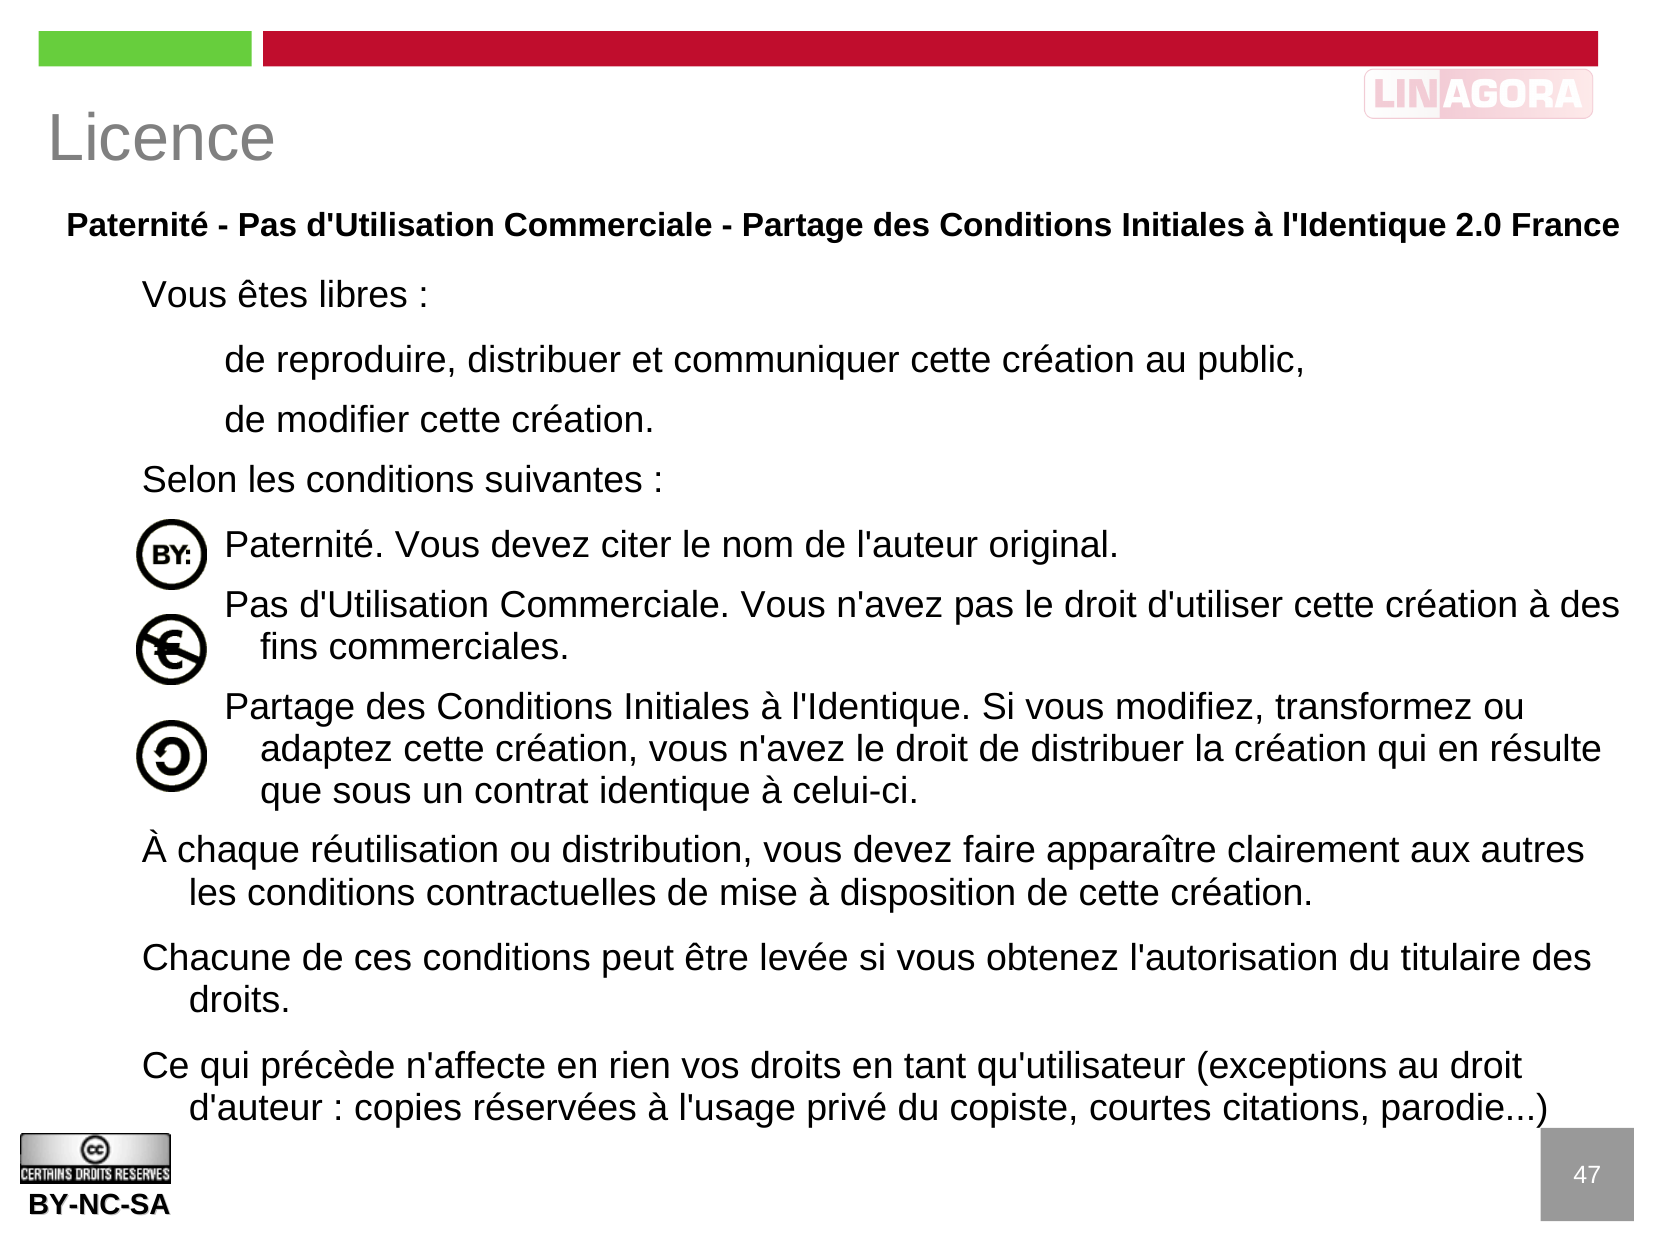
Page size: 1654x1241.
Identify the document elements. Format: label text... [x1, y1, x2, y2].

title Licence [47, 97, 1447, 178]
list Paternité - Pas d'Utilisation Commerciale - Partage des Conditions Initiales à l'Identique 2.0 France Vous êtes libres : de reproduire, distribuer et communiquer cette création au public, de modifier cette création. Selon les conditions suivantes : Paternité. Vous devez citer le nom de l'auteur original. Pas d'Utilisation Commerciale. Vous n'avez pas le droit d'utiliser cette création à des fins commerciales. Partage des Conditions Initiales à l'Identique. Si vous modifiez, transformez ou adaptez cette création, vous n'avez le droit de distribuer la création qui en résulte que sous un contrat identique à celui-ci. À chaque réutilisation ou distribution, vous devez faire apparaître clairement aux autres les conditions contractuelles de mise à disposition de cette création. Chacune de ces conditions peut être levée si vous obtenez l'autorisation du titulaire des droits. Ce qui précède n'affecte en rien vos droits en tant qu'utilisateur (exceptions au droit d'auteur : copies réservées à l'usage privé du copiste, courtes citations, parodie...) [47, 206, 1625, 1158]
picture [136, 614, 207, 685]
picture [20, 1133, 171, 1184]
picture [136, 720, 207, 792]
picture [136, 519, 207, 590]
